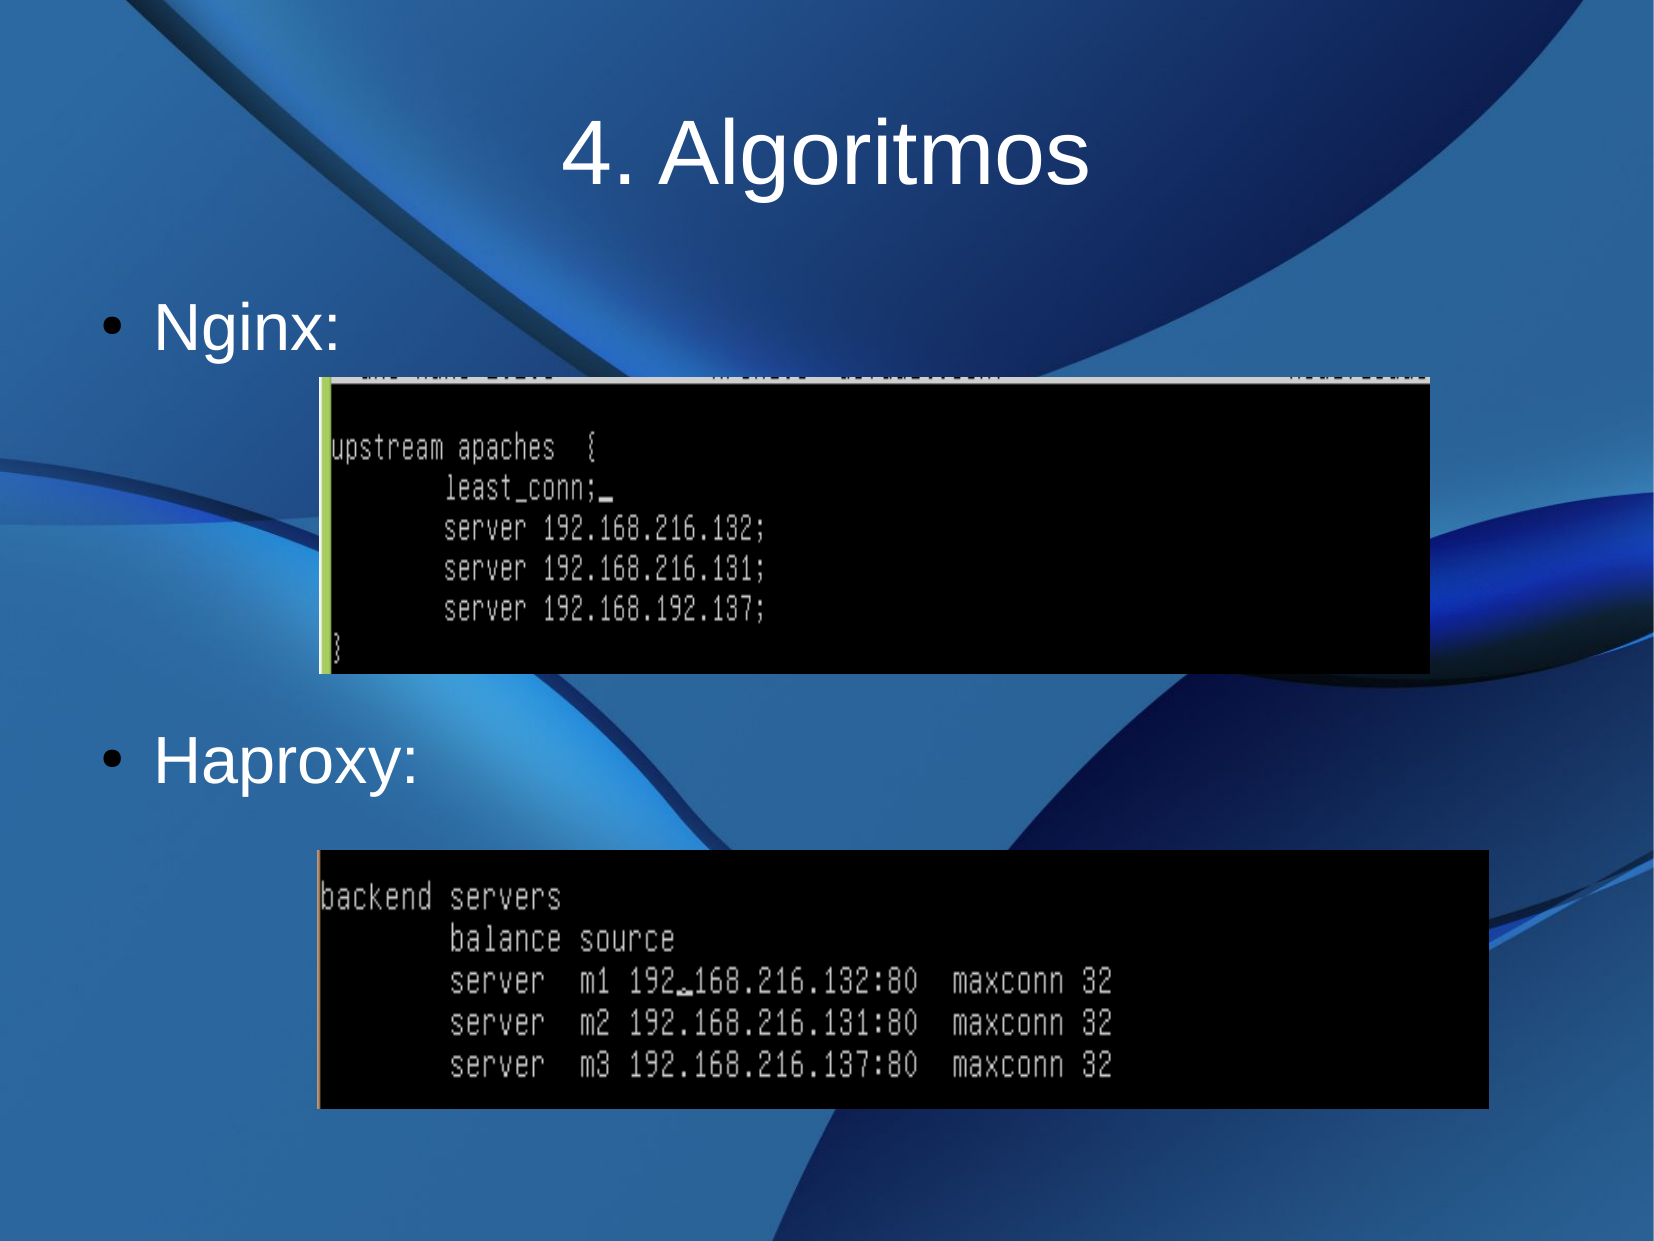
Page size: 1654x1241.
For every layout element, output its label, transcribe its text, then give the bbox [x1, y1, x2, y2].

title 4. Algoritmos [82, 49, 1571, 257]
list Nginx: Haproxy: [82, 290, 1571, 1109]
picture [0, 0, 1654, 1241]
